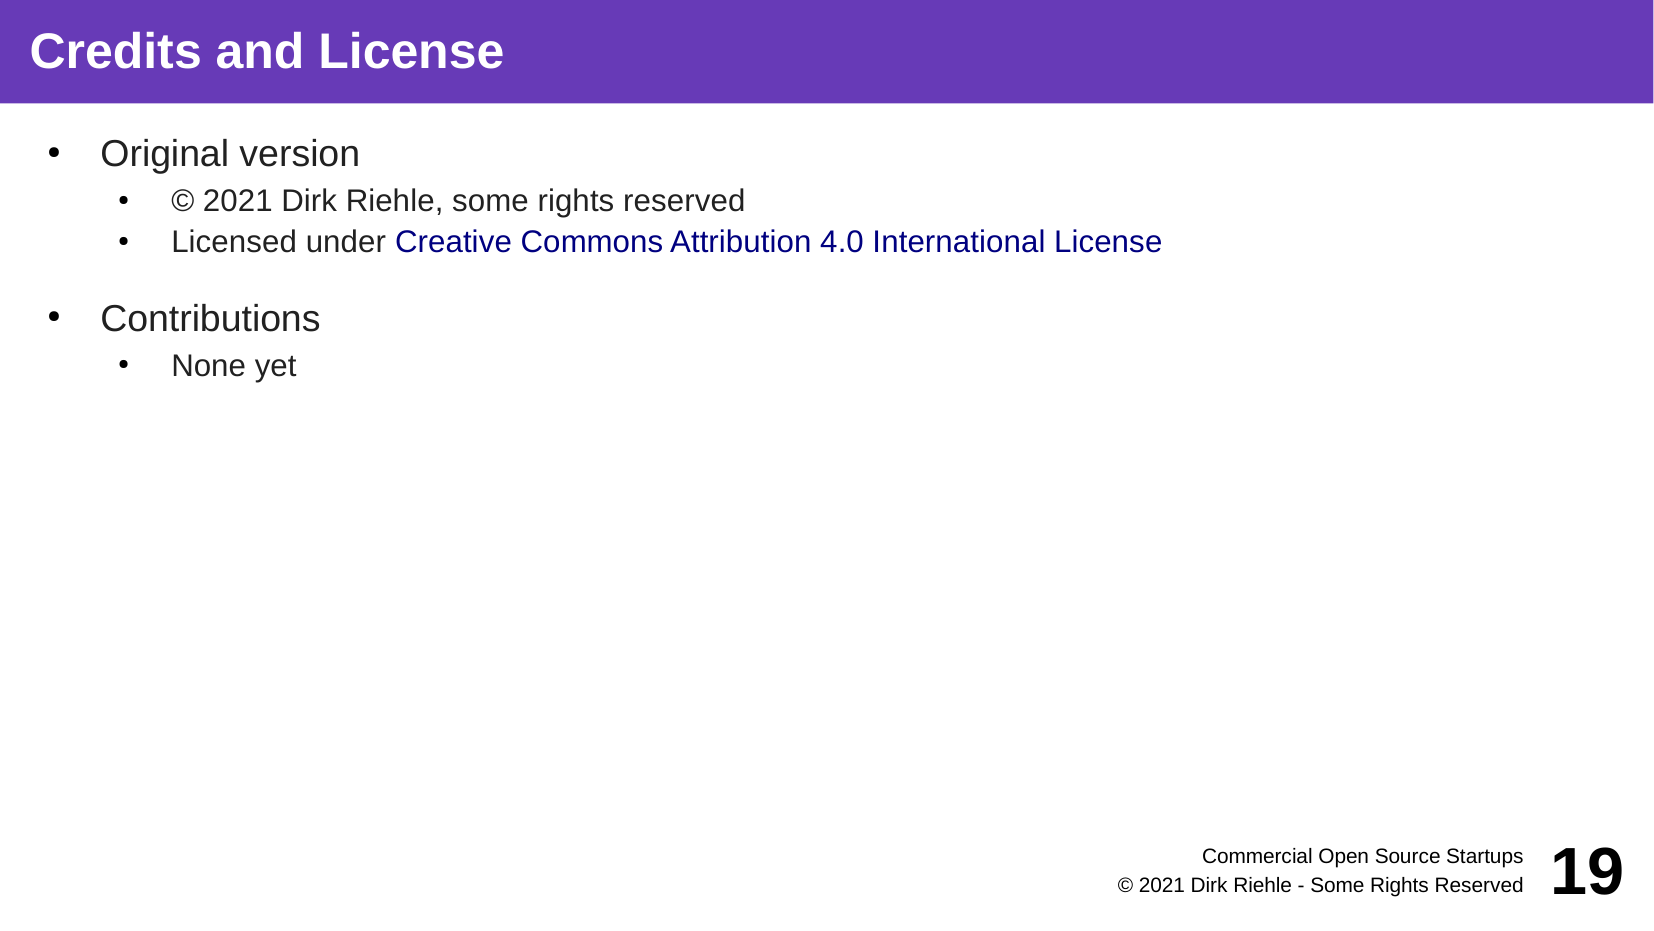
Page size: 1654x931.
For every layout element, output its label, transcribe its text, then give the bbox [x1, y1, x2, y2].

title Credits and License [0, 0, 1654, 104]
list Original version © 2021 Dirk Riehle, some rights reserved Licensed under Creative Commons Attribution 4.0 International License Contributions None yet [29, 132, 1625, 813]
